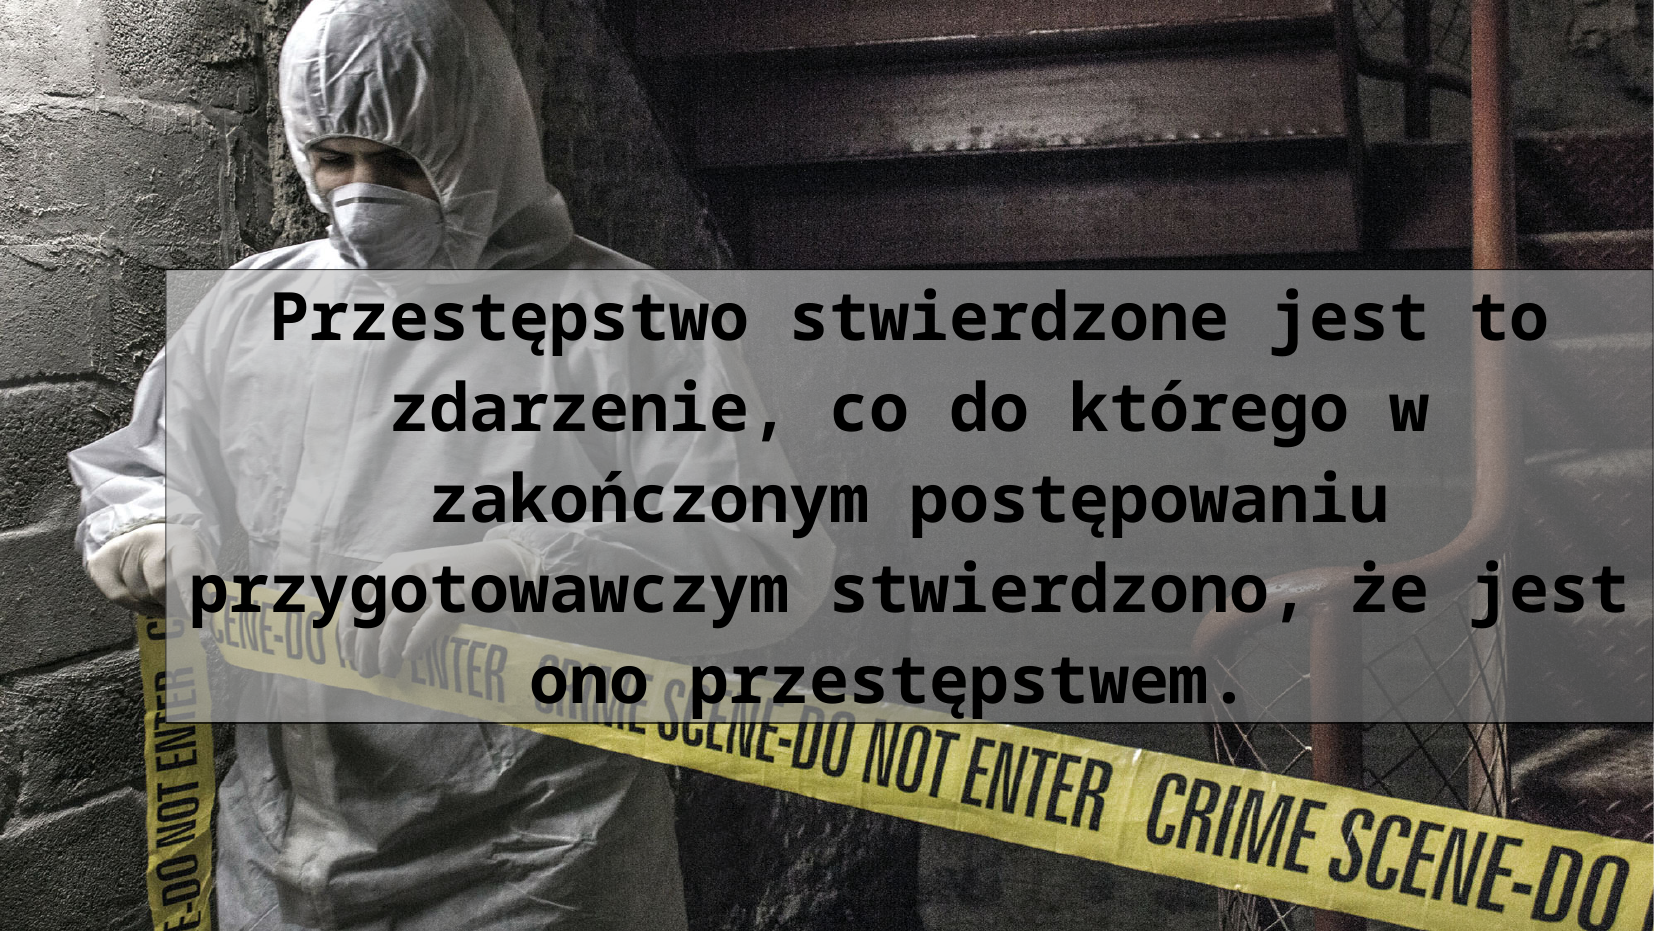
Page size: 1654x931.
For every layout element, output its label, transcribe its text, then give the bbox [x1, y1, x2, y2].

picture [0, 0, 1654, 931]
subtitle Przestępstwo stwierdzone jest to zdarzenie, co do którego w zakończonym postępowaniu przygotowawczym stwierdzono, że jest ono przestępstwem. [165, 295, 1654, 697]
